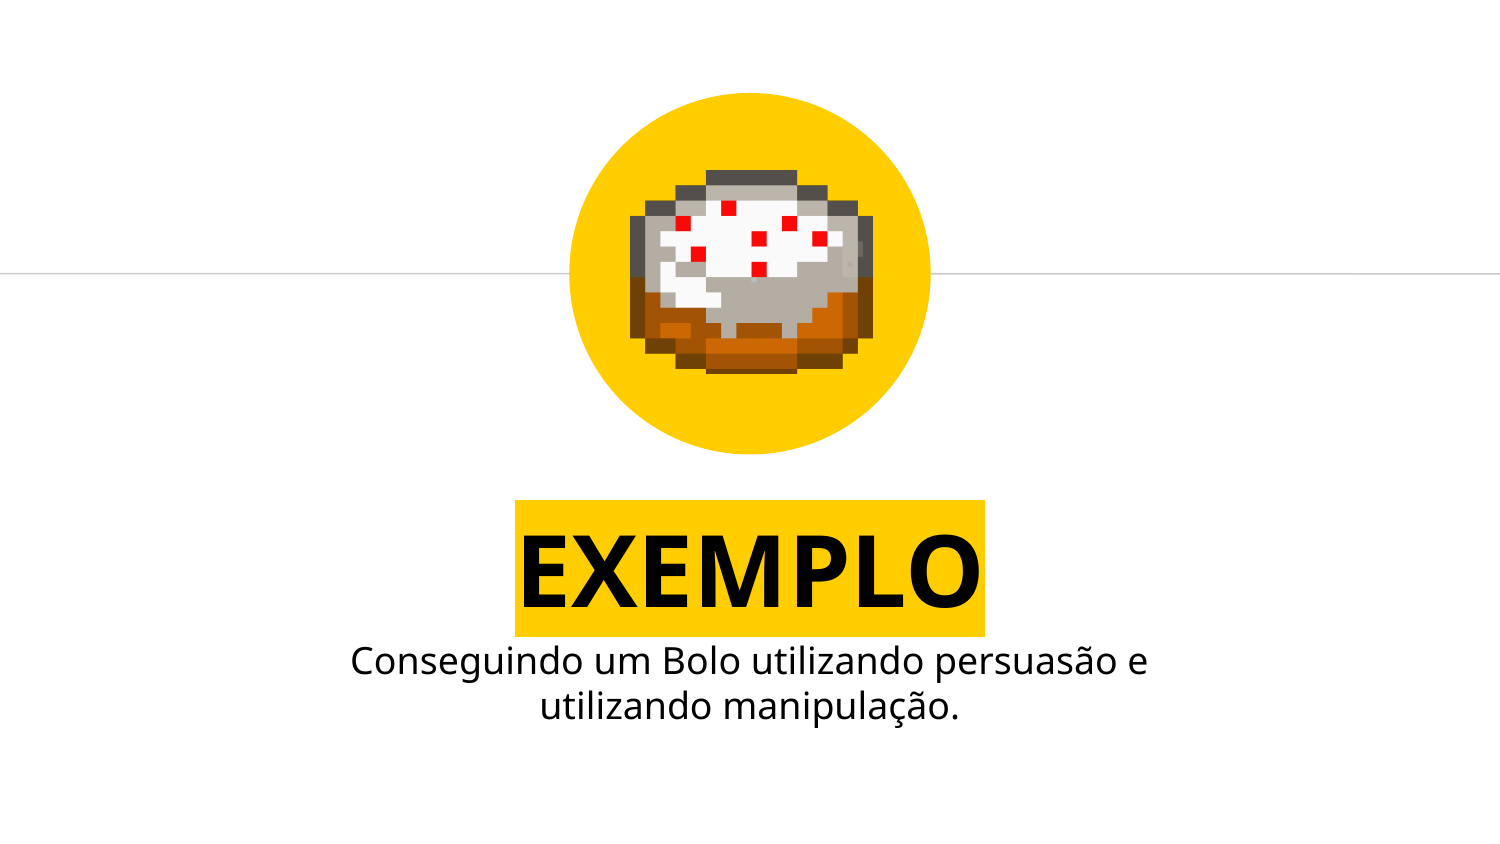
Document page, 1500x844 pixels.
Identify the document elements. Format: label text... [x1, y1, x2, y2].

title EXEMPLO [320, 472, 1180, 622]
subtitle Conseguindo um Bolo utilizando persuasão e utilizando manipulação. [320, 622, 1180, 751]
text_box [569, 92, 931, 455]
picture [630, 170, 873, 374]
